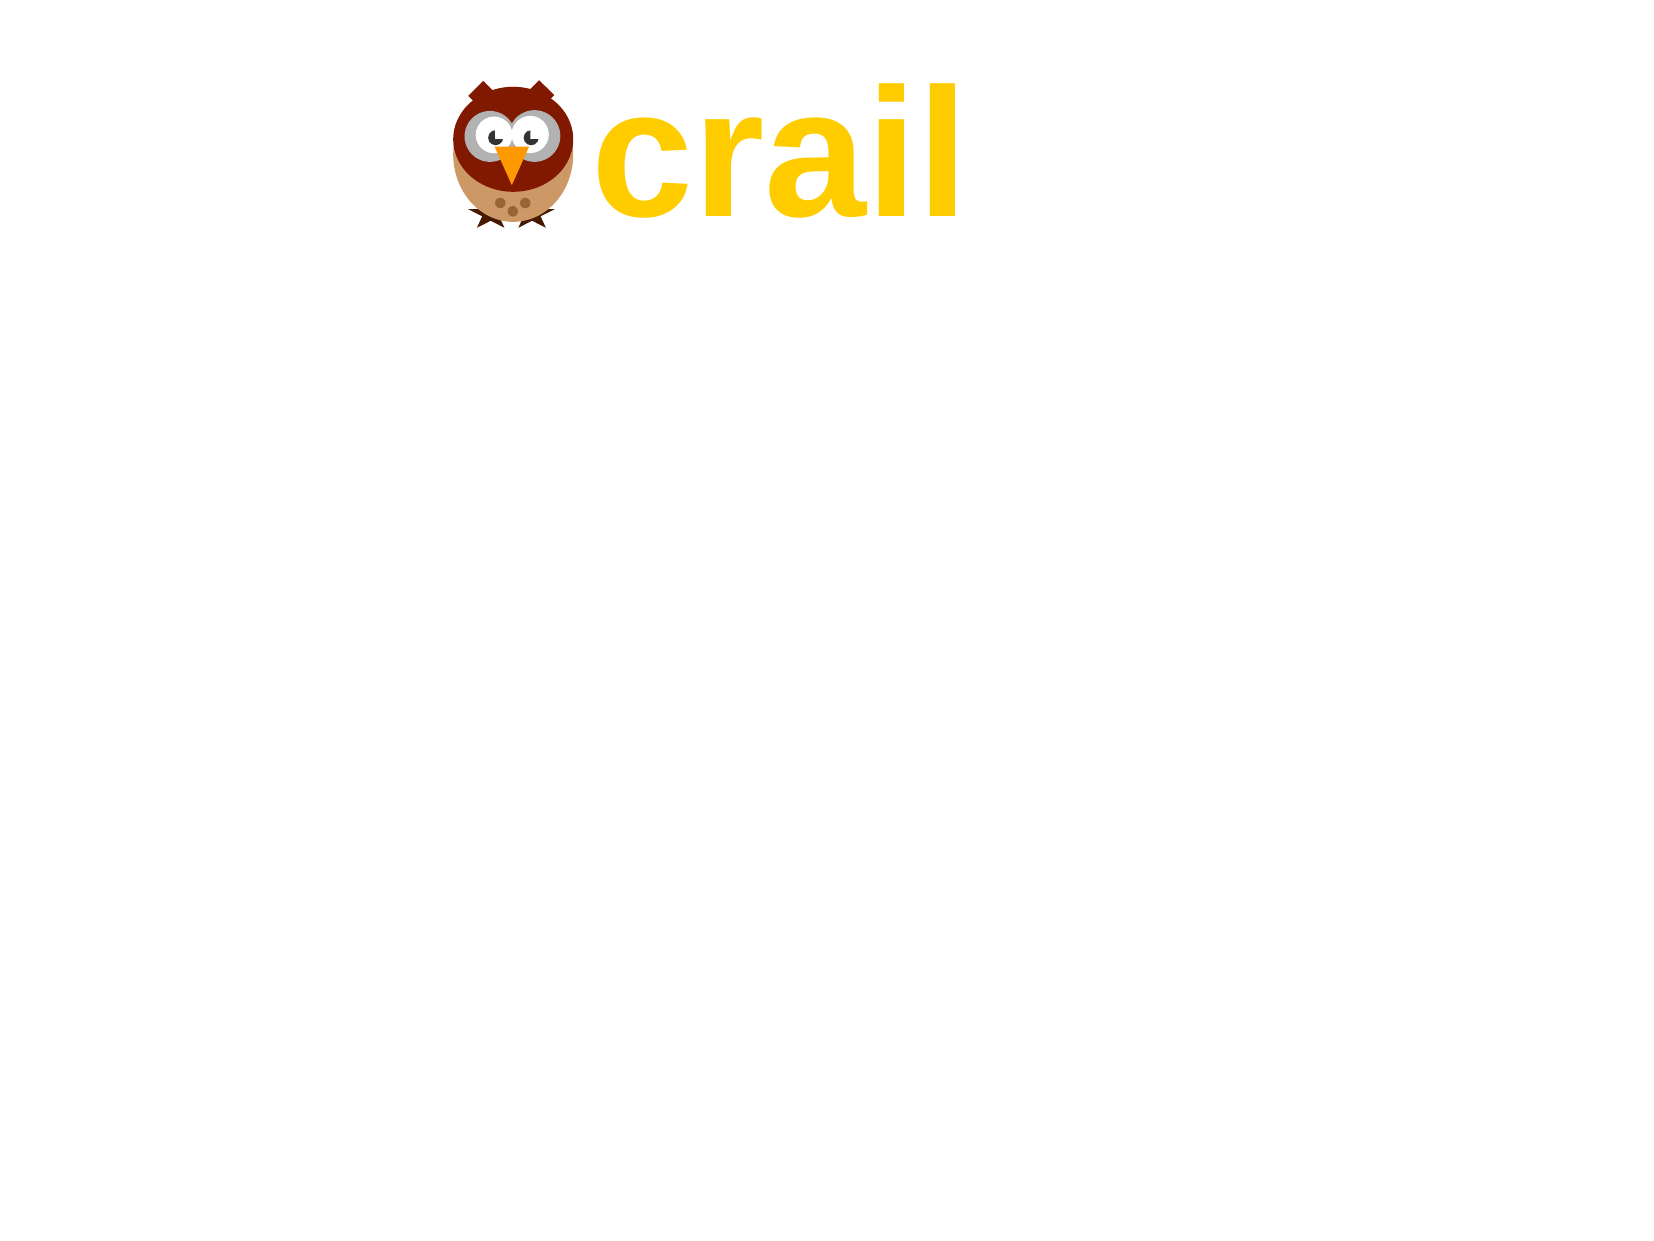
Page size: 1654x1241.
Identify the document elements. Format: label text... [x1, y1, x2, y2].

text_box crail [576, 49, 1066, 256]
text_box [453, 80, 574, 228]
